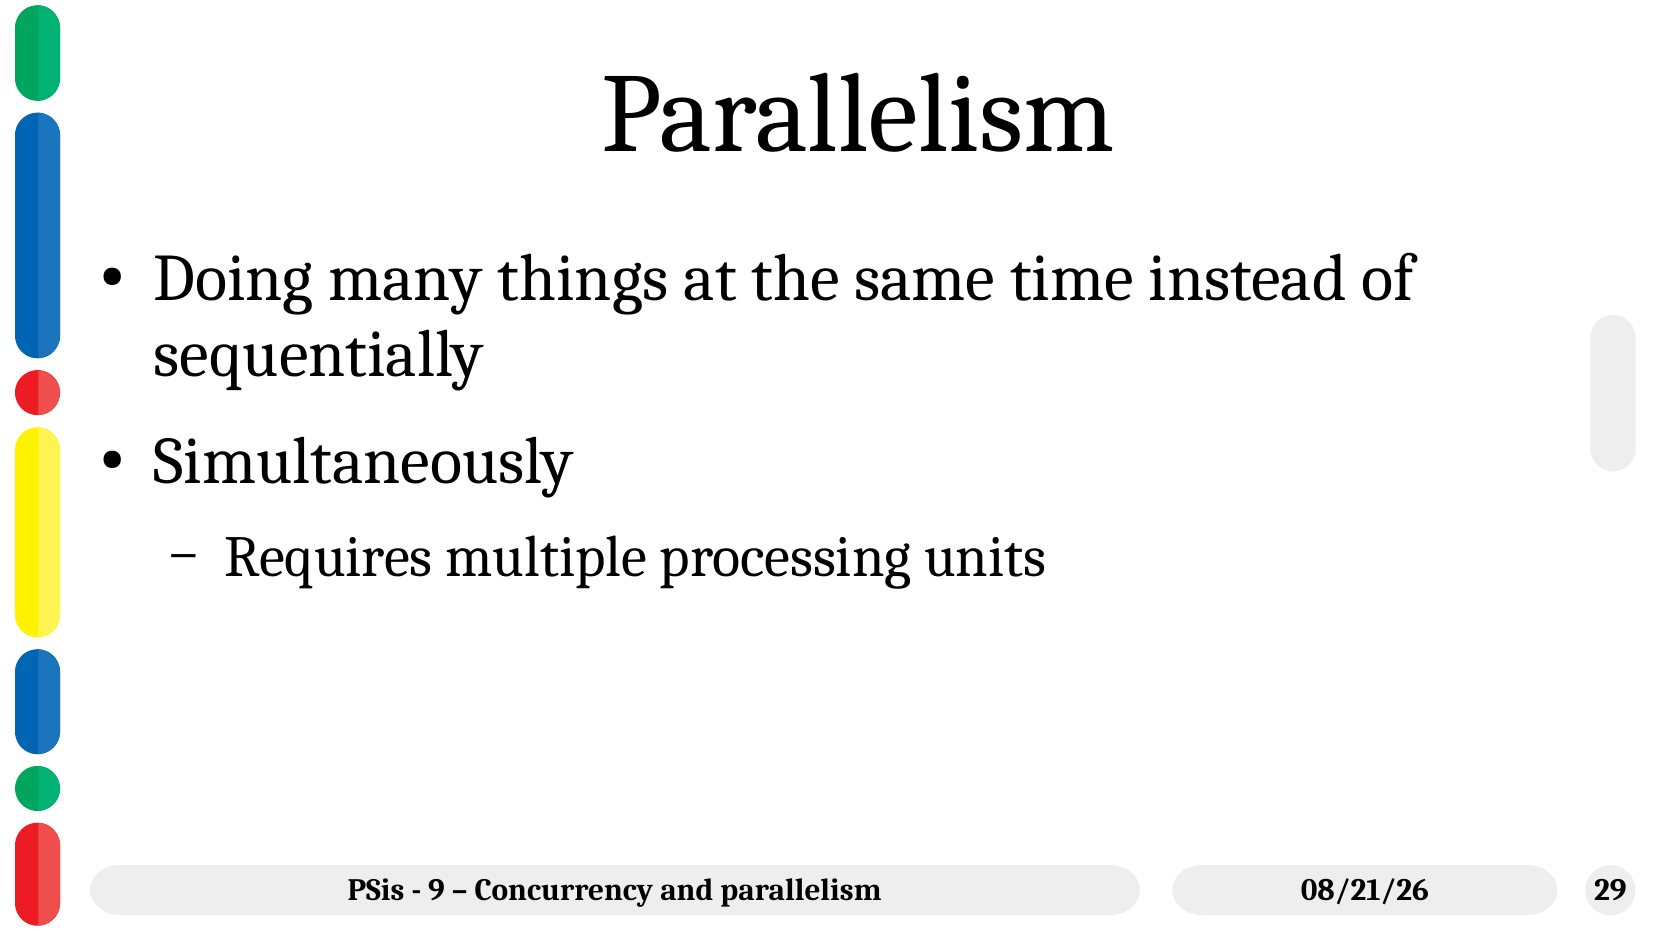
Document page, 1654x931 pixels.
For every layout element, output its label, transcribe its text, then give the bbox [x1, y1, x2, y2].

list Doing many things at the same time instead of sequentially Simultaneously Requires multiple processing units [82, 240, 1571, 866]
title Parallelism [82, 37, 1636, 193]
